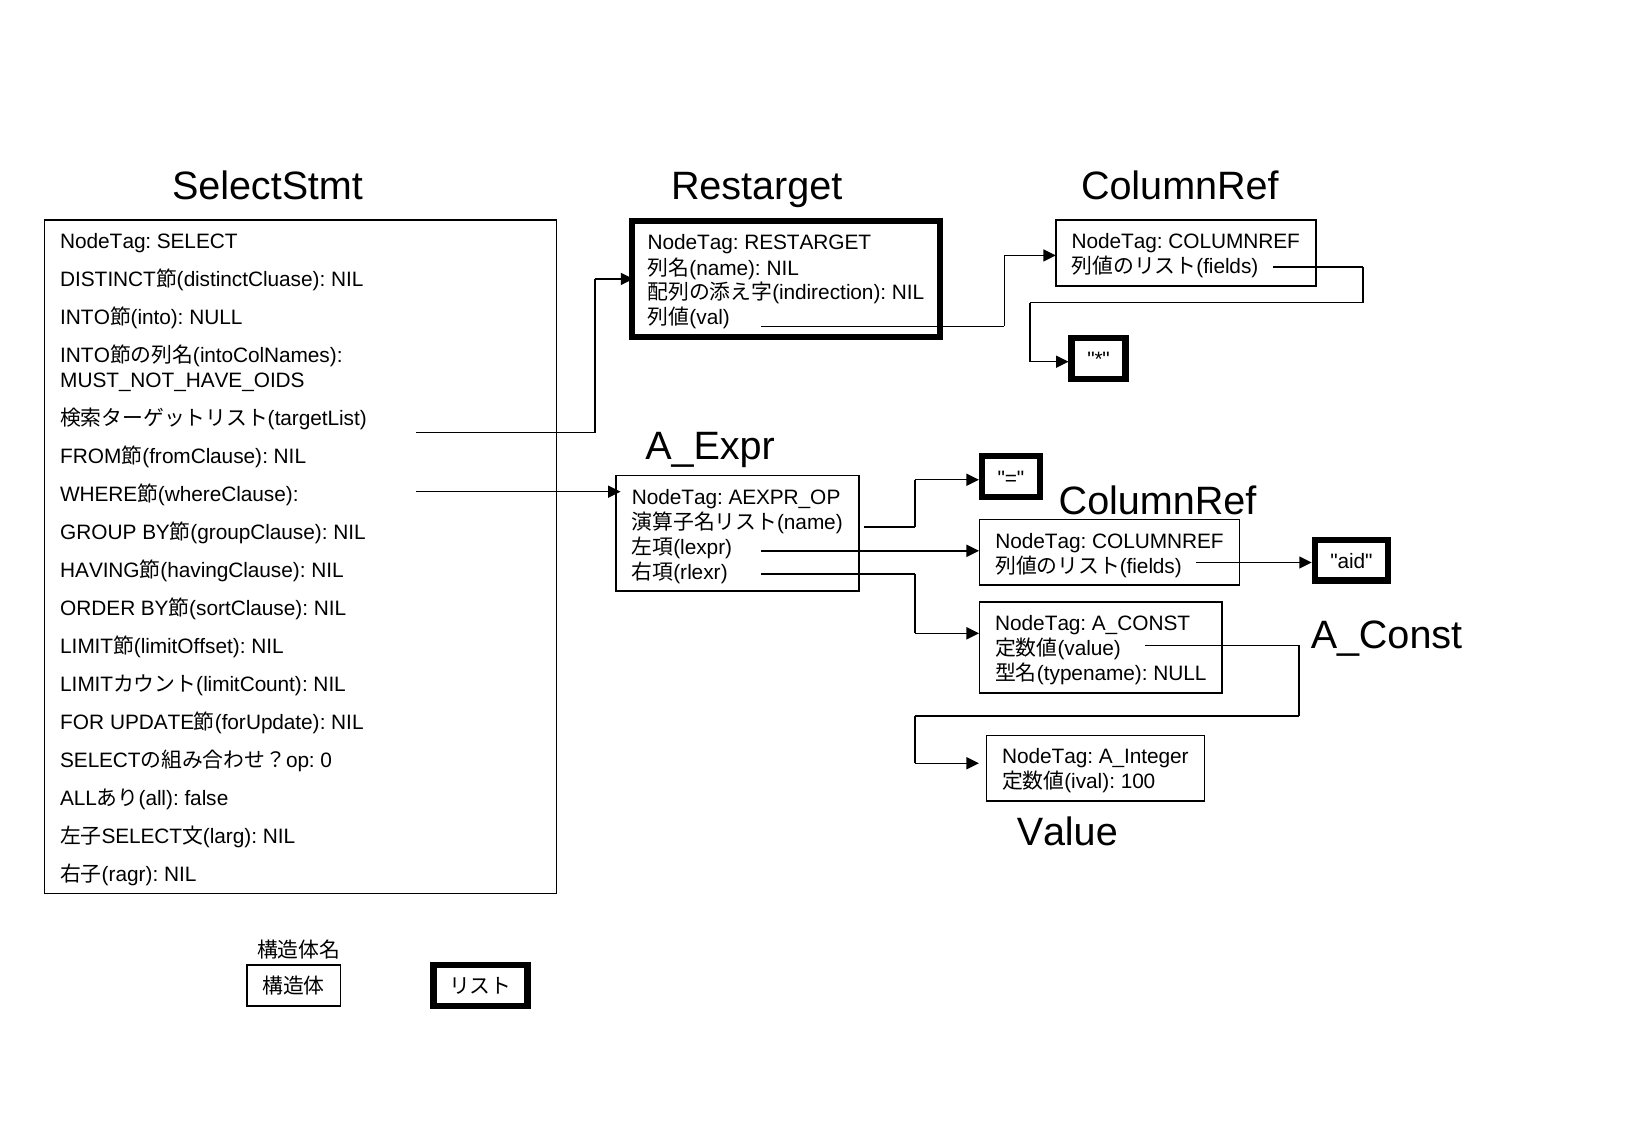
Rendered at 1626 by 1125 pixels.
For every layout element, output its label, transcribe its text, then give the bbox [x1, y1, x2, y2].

text_box Value [1001, 797, 1134, 861]
text_box NodeTag: COLUMNREF 列値のリスト(fields) [979, 519, 1240, 586]
text_box NodeTag: A_Integer 定数値(ival): 100 [986, 735, 1205, 802]
text_box "aid" [1314, 539, 1389, 581]
text_box NodeTag: RESTARGET 列名(name): NIL 配列の添え字(indirection): NIL 列値(val) [632, 221, 941, 338]
text_box ColumnRef [1042, 466, 1273, 531]
text_box A_Expr [629, 412, 791, 476]
text_box SelectStmt [156, 152, 379, 216]
text_box ColumnRef [1065, 152, 1295, 216]
text_box "=" [981, 456, 1041, 498]
text_box NodeTag: A_CONST 定数値(value) 型名(typename): NULL [979, 602, 1223, 693]
text_box NodeTag: SELECT DISTINCT節(distinctCluase): NIL INTO節(into): NULL INTO節の列名(intoColNames): MUST_NOT_HAVE_OIDS 検索ターゲットリスト(targetList) FROM節(fromClause): NIL WHERE節(whereClause): GROUP BY節(groupClause): NIL HAVING節(havingClause): NIL ORDER BY節(sortClause): NIL LIMIT節(limitOffset): NIL LIMITカウント(limitCount): NIL FOR UPDATE節(forUpdate): NIL SELECTの組み合わせ？op: 0 ALLあり(all): false 左子SELECT文(larg): NIL 右子(ragr): NIL [44, 219, 557, 894]
text_box 構造体名 [241, 928, 356, 970]
text_box "*" [1071, 338, 1126, 379]
text_box NodeTag: AEXPR_OP 演算子名リスト(name) 左項(lexpr) 右項(rlexr) [616, 475, 859, 592]
text_box A_Const [1295, 601, 1479, 665]
text_box NodeTag: COLUMNREF 列値のリスト(fields) [1055, 219, 1316, 286]
text_box Restarget [655, 152, 859, 216]
text_box 構造体 [246, 970, 341, 1006]
text_box リスト [433, 965, 528, 1006]
